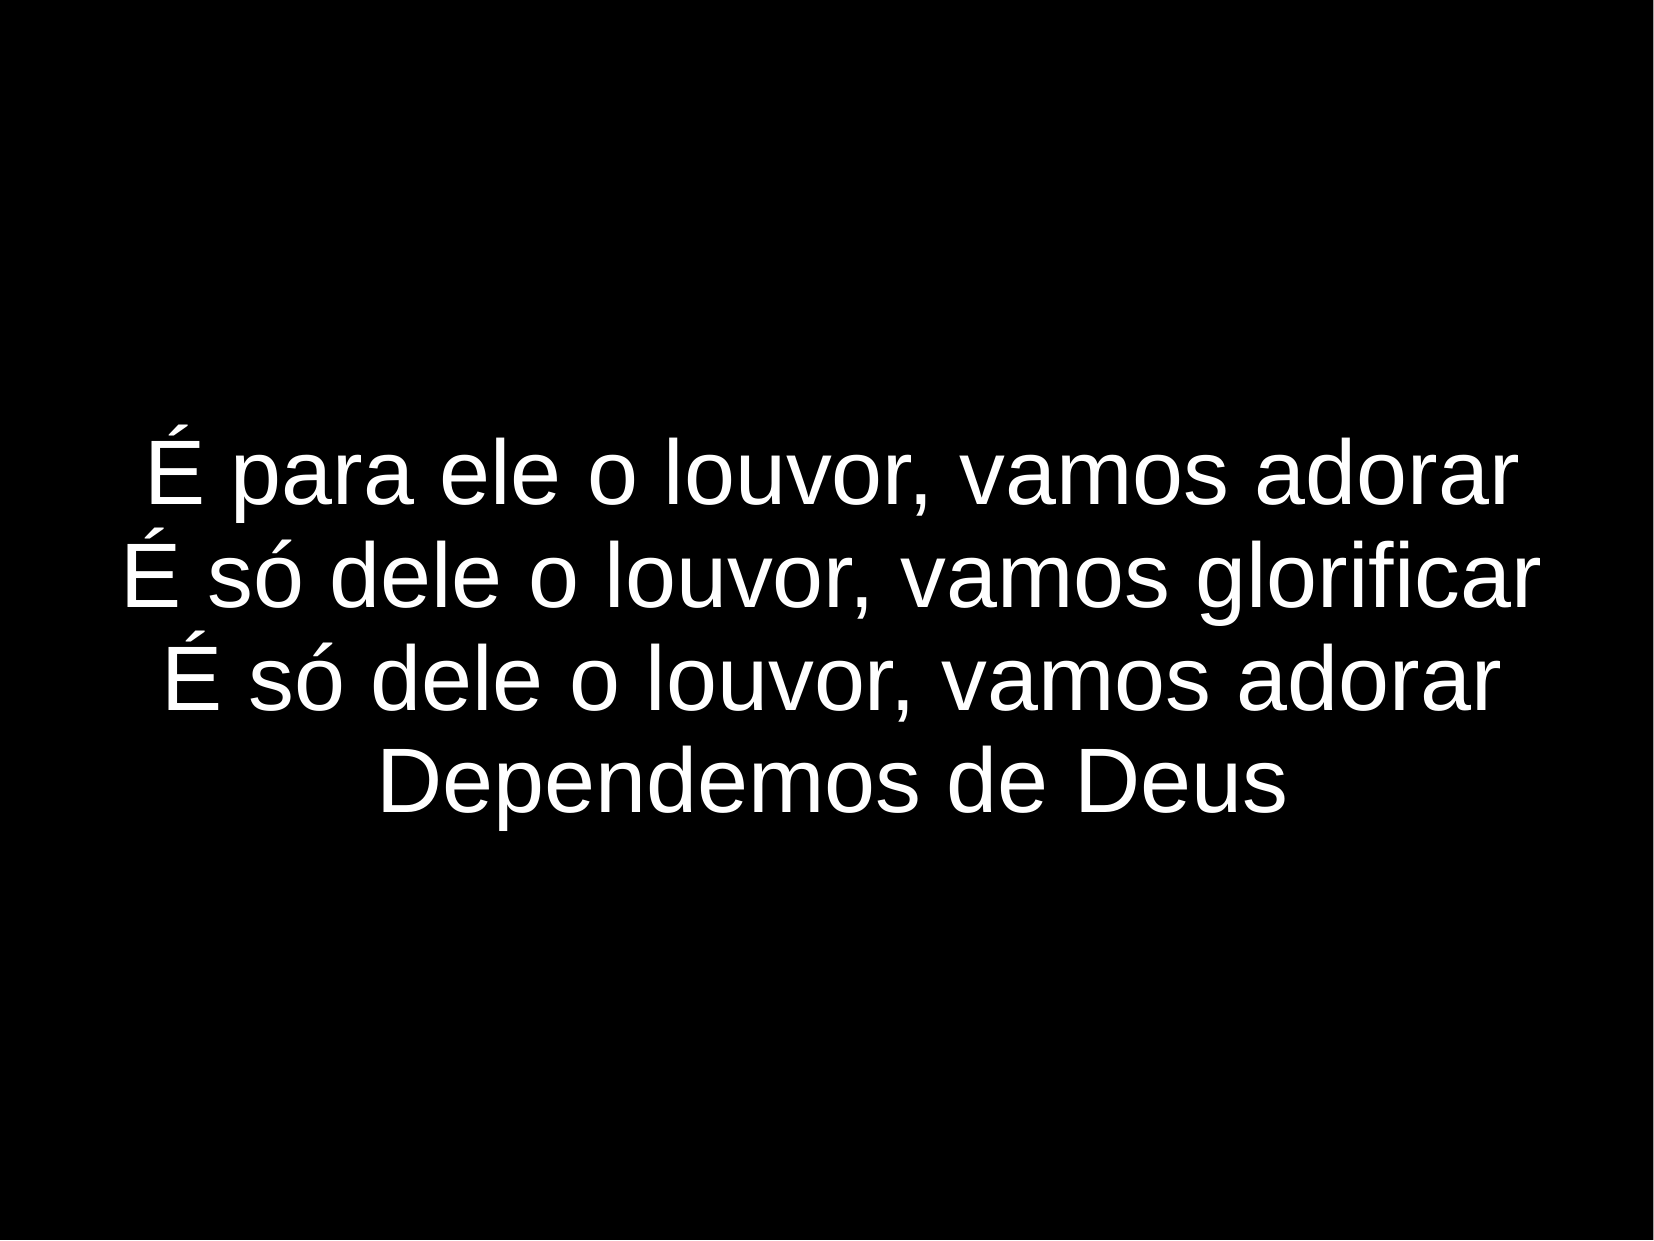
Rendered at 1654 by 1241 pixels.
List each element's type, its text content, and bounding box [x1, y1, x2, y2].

subtitle É para ele o louvor, vamos adorar É só dele o louvor, vamos glorificar É só dele o louvor, vamos adorar Dependemos de Deus [59, 49, 1607, 1205]
